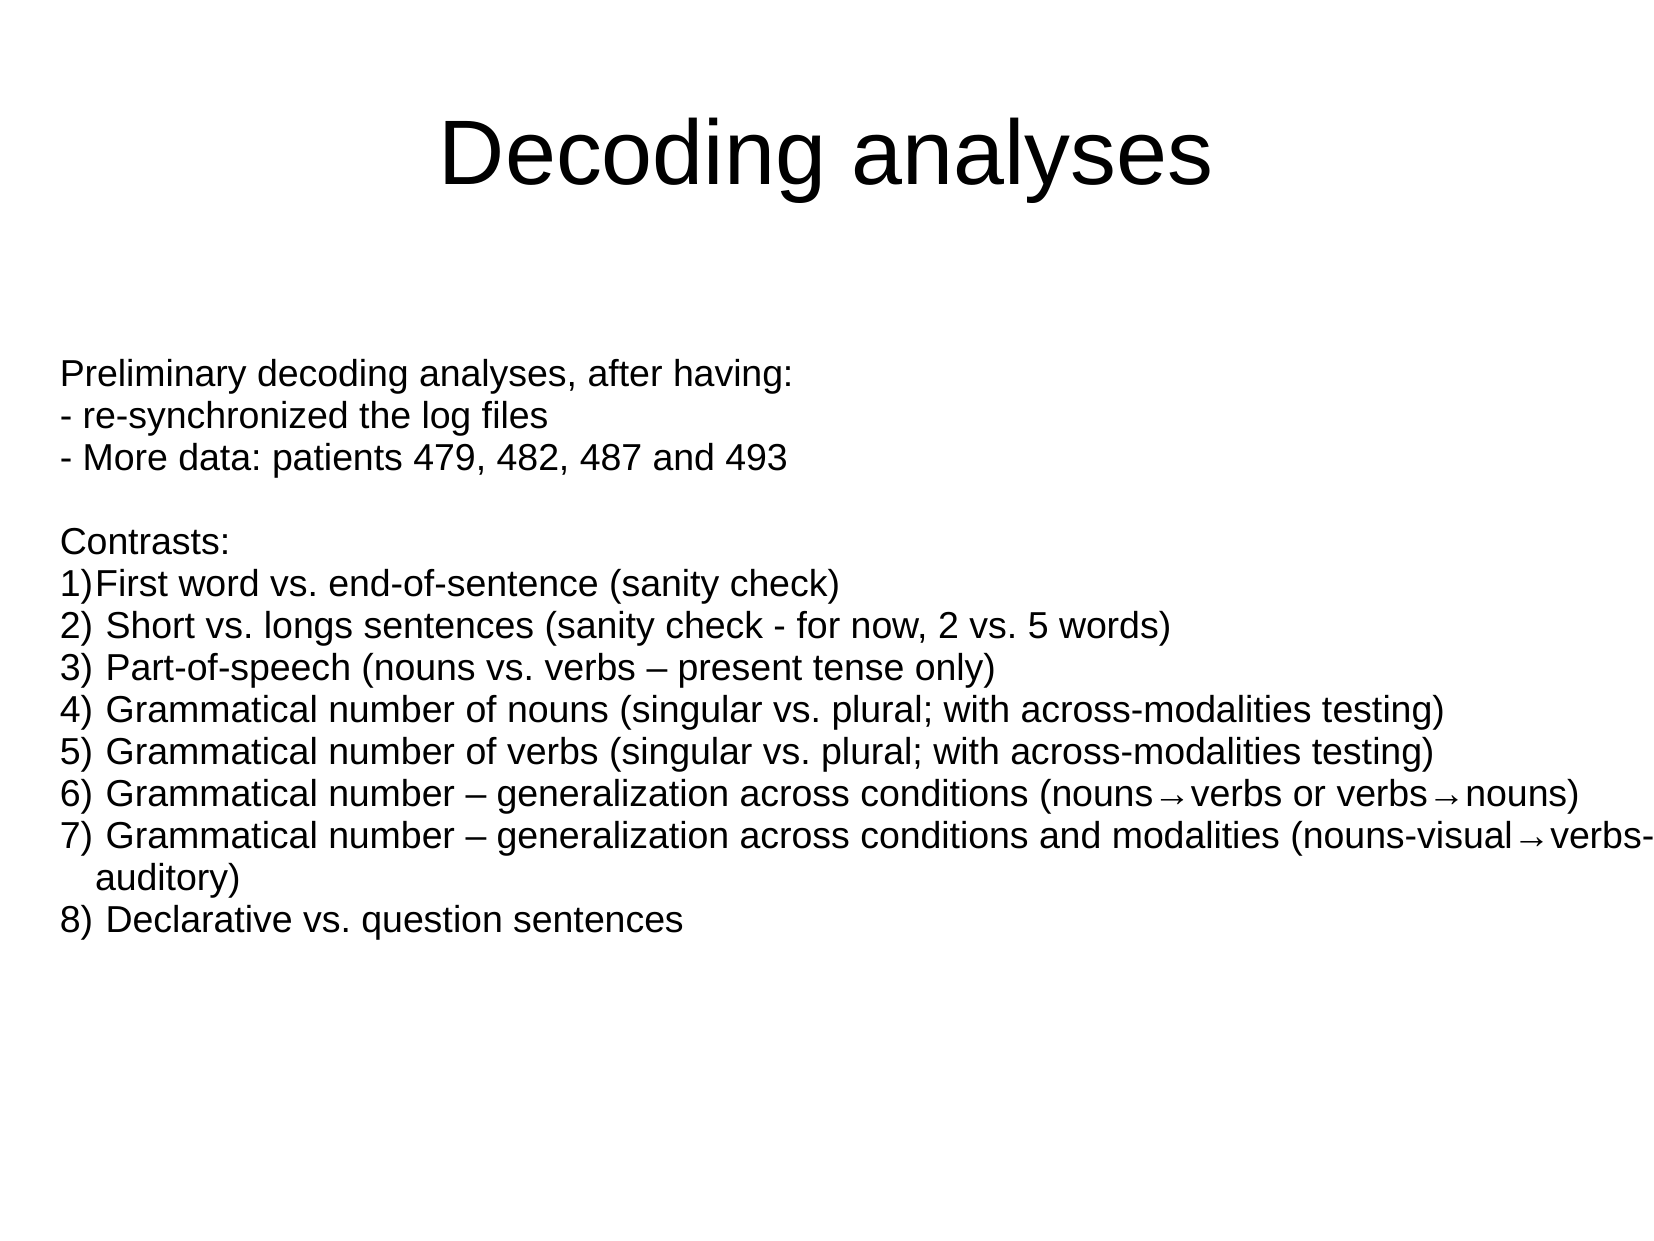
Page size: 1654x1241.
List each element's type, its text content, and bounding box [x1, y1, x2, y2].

title Decoding analyses [82, 49, 1571, 257]
text_box Preliminary decoding analyses, after having: - re-synchronized the log files - More data: patients 479, 482, 487 and 493 Contrasts: First word vs. end-of-sentence (sanity check) Short vs. longs sentences (sanity check - for now, 2 vs. 5 words) Part-of-speech (nouns vs. verbs – present tense only) Grammatical number of nouns (singular vs. plural; with across-modalities testing) Grammatical number of verbs (singular vs. plural; with across-modalities testing) Grammatical number – generalization across conditions (nouns→verbs or verbs→nouns) Grammatical number – generalization across conditions and modalities (nouns-visual→verbs-auditory) Declarative vs. question sentences [45, 345, 1654, 948]
